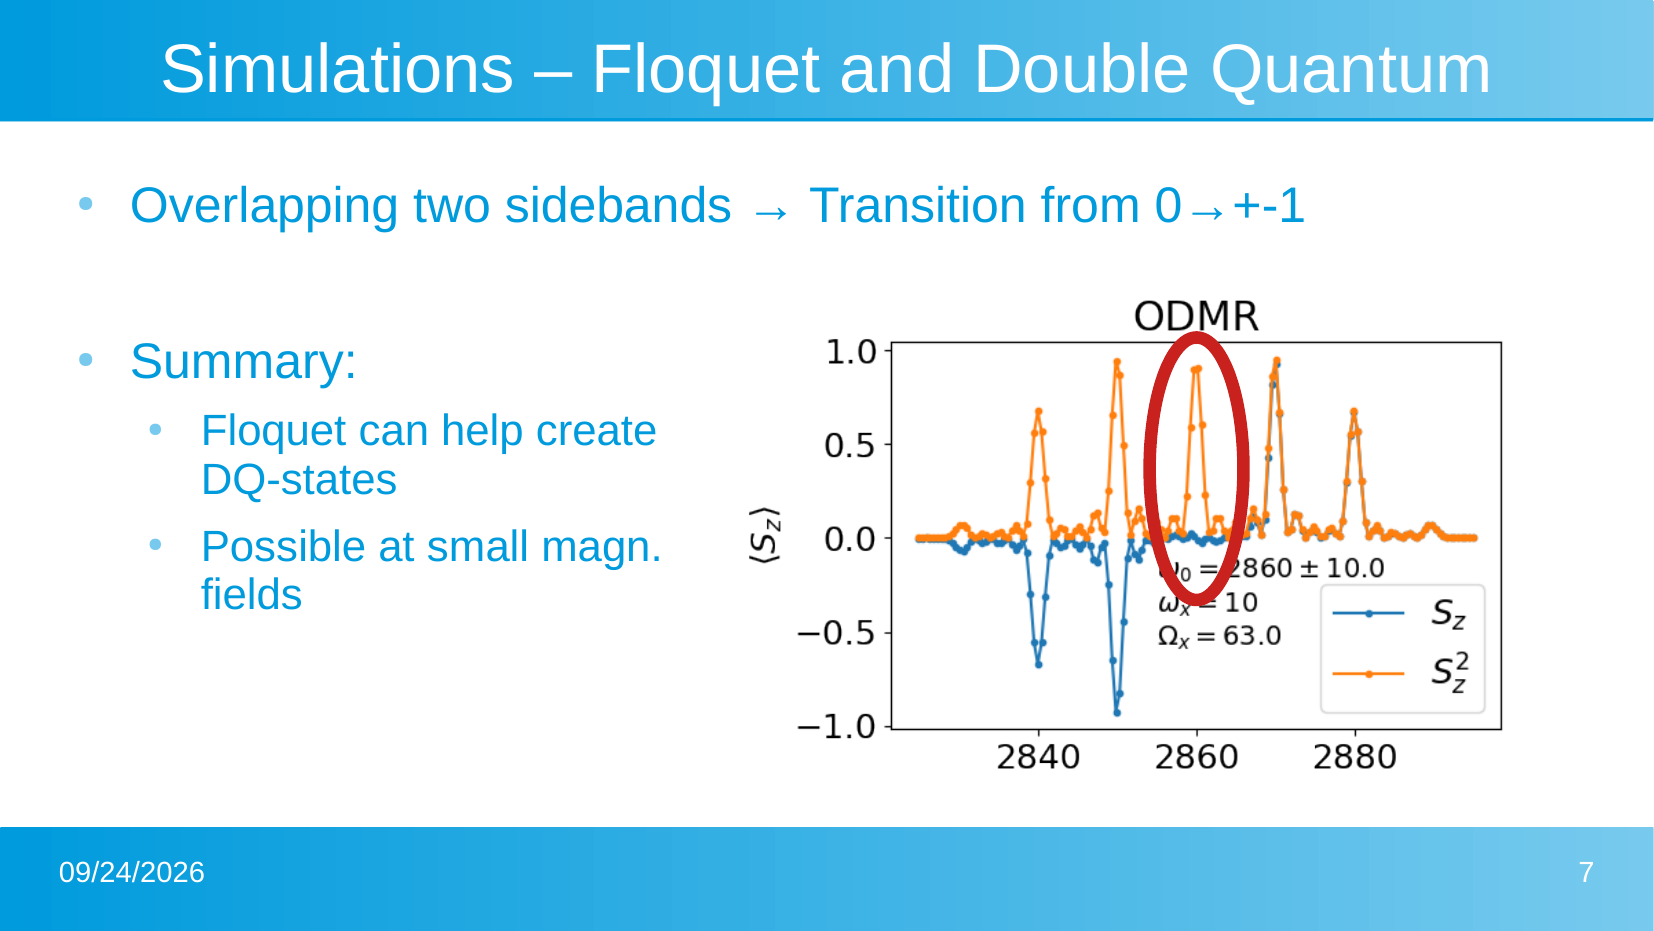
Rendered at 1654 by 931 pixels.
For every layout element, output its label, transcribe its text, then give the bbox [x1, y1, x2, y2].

title Simulations – Floquet and Double Quantum [59, 29, 1595, 108]
list Overlapping two sidebands → Transition from 0→+-1 Summary: Floquet can help create DQ-states Possible at small magn. fields [59, 177, 1595, 768]
picture [712, 262, 1538, 813]
